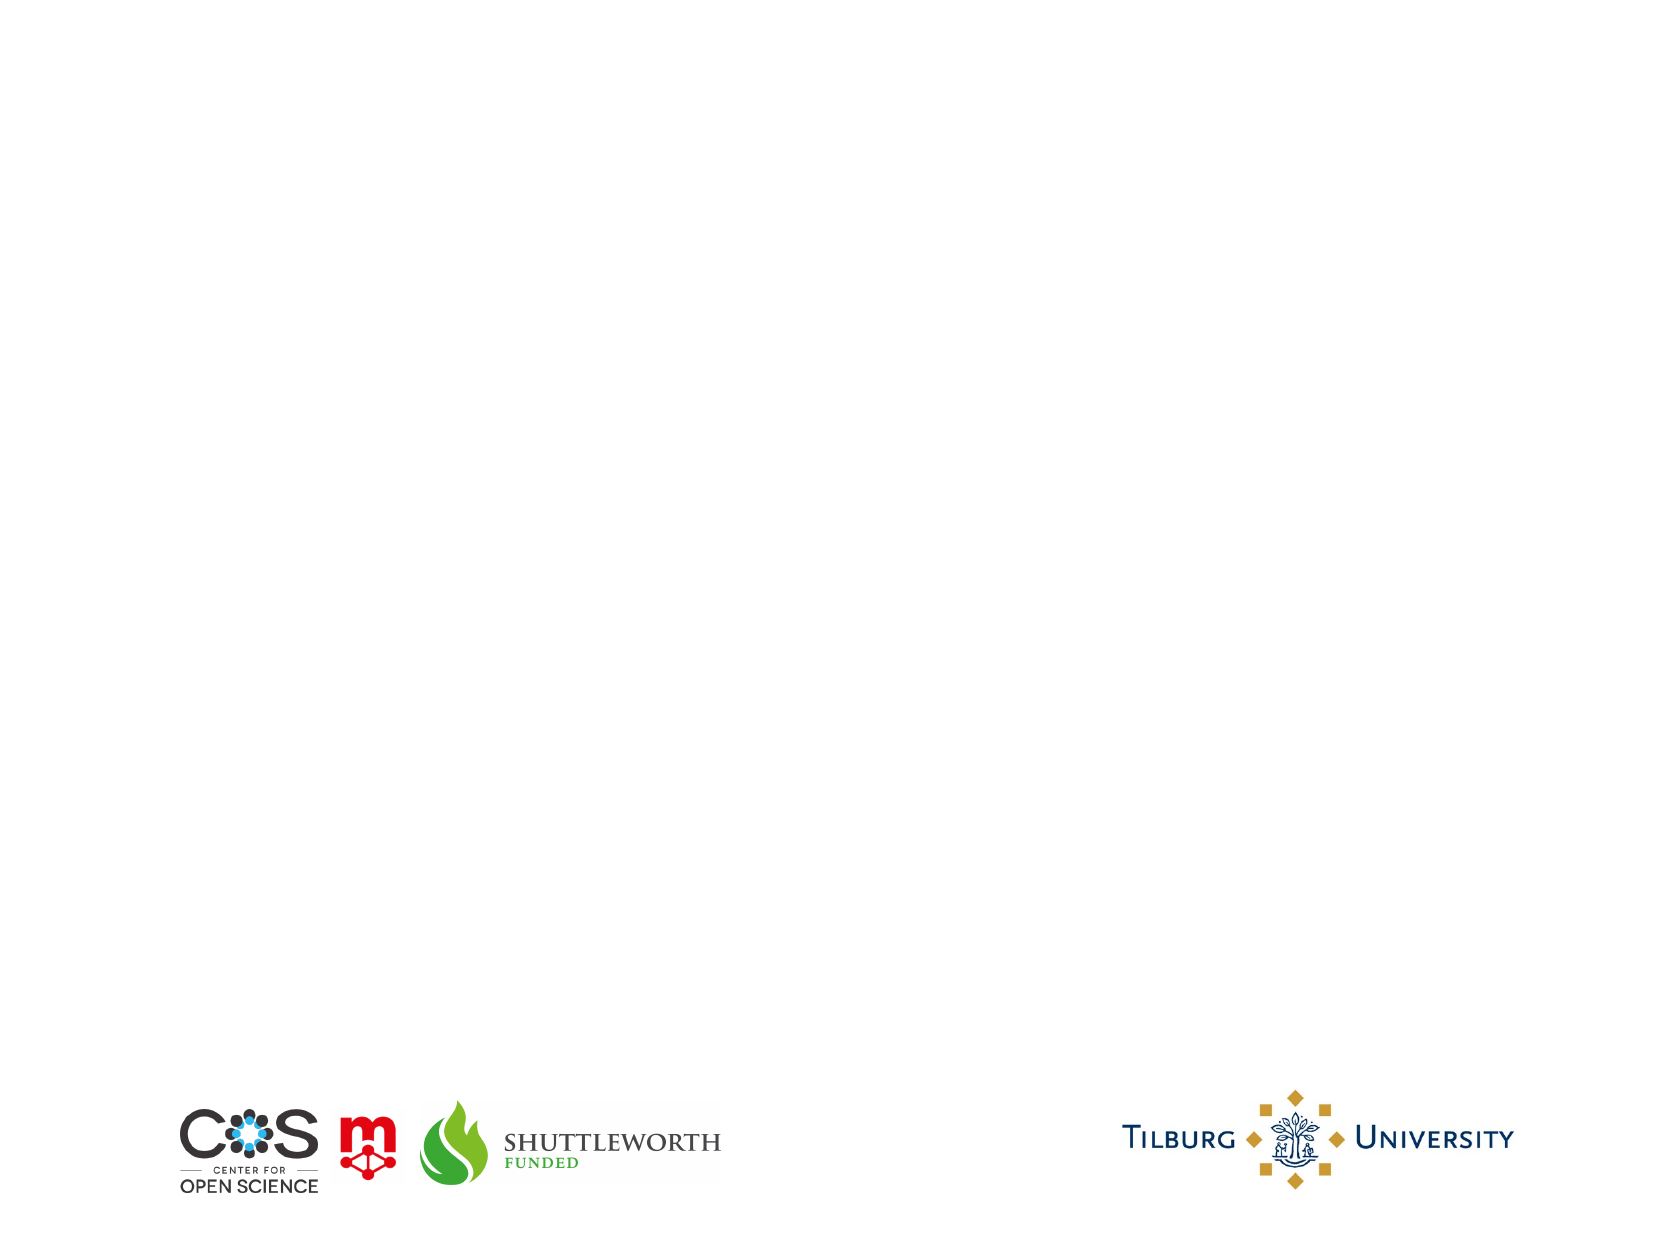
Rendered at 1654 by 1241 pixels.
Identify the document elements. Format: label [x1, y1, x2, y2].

picture [330, 1109, 406, 1186]
picture [180, 1109, 318, 1193]
picture [1110, 1079, 1526, 1199]
picture [420, 1100, 721, 1186]
